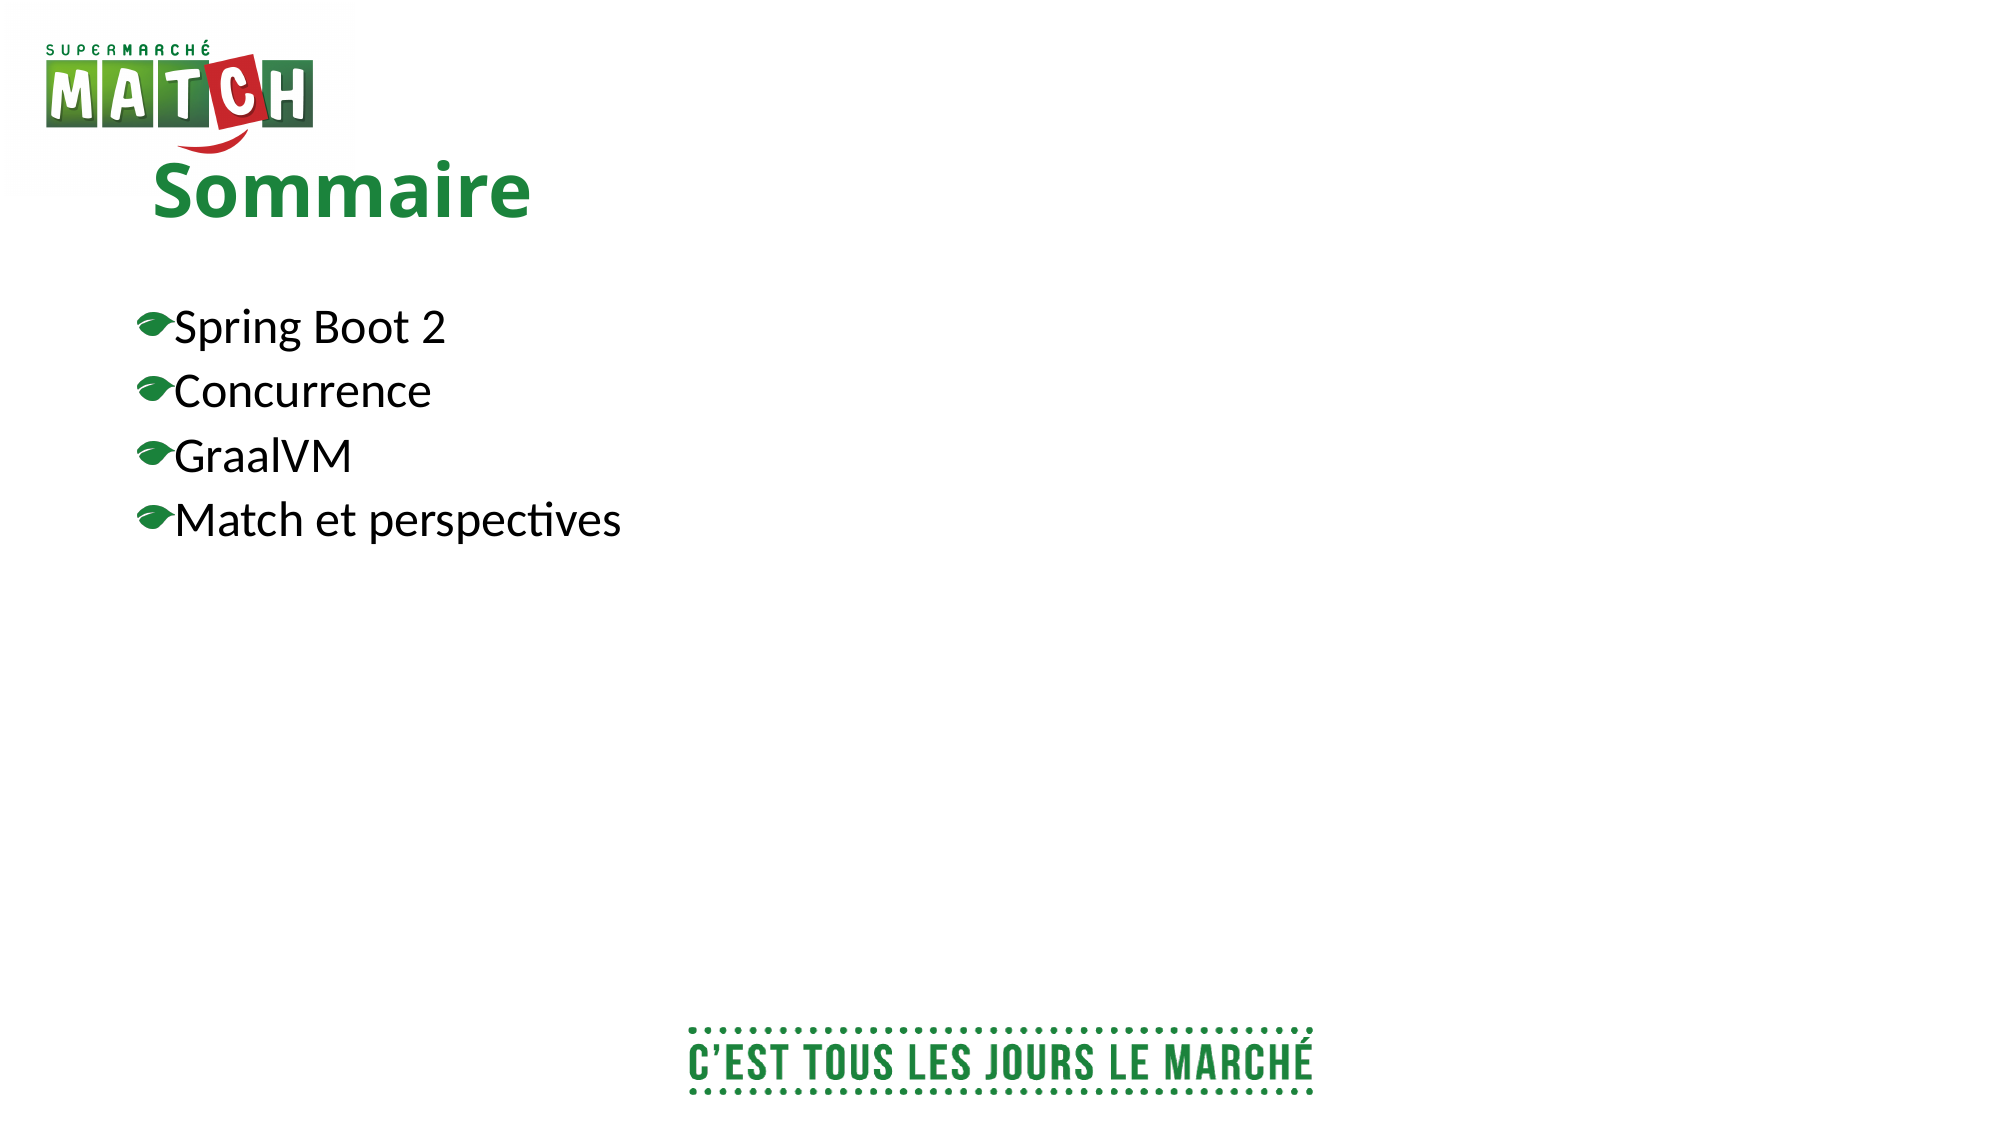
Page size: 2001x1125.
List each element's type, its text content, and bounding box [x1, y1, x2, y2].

picture [4, 2, 355, 196]
picture [685, 1024, 1315, 1098]
title Sommaire [137, 137, 1863, 250]
list Spring Boot 2 Concurrence GraalVM Match et perspectives [137, 249, 980, 608]
